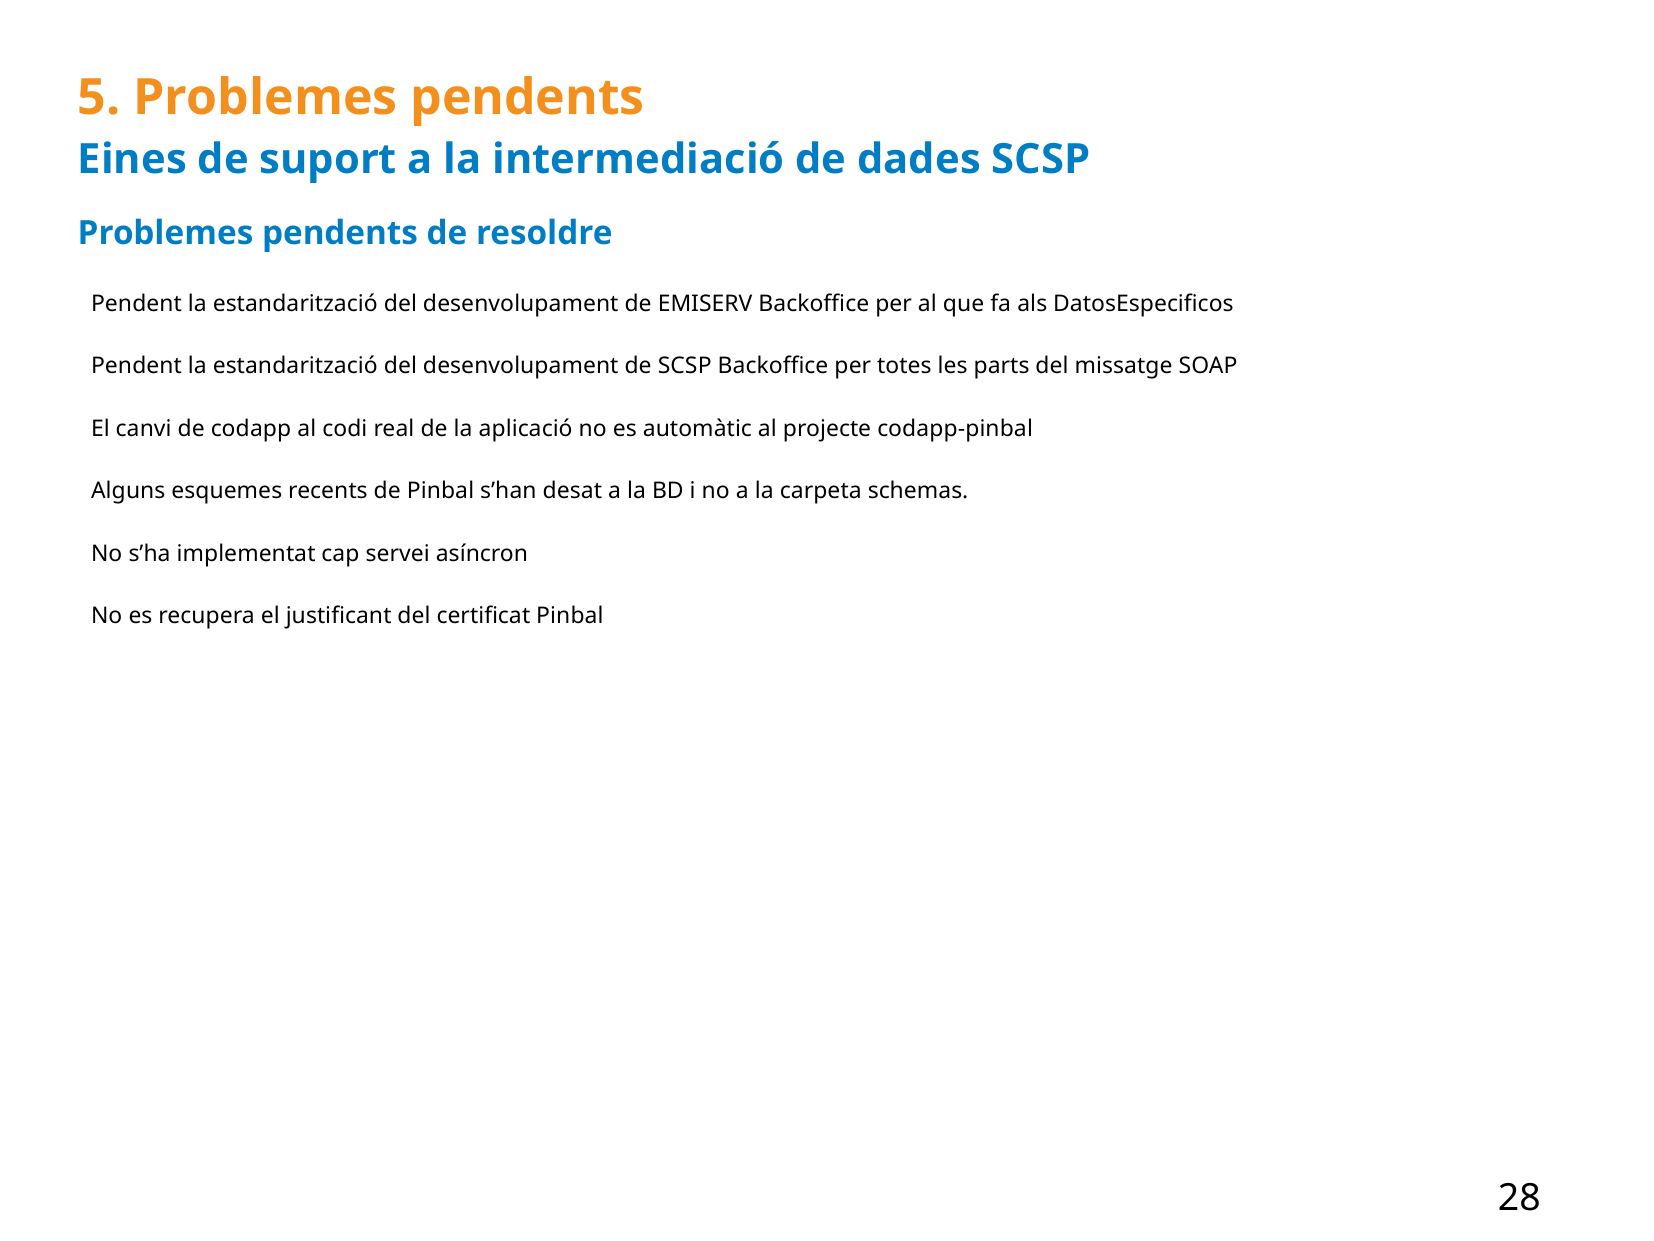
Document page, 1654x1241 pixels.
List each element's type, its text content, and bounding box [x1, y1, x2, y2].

text_box <número> [1483, 1163, 1654, 1229]
text_box Pendent la estandarització del desenvolupament de EMISERV Backoffice per al que fa als DatosEspecificos Pendent la estandarització del desenvolupament de SCSP Backoffice per totes les parts del missatge SOAP El canvi de codapp al codi real de la aplicació no es automàtic al projecte codapp-pinbal Alguns esquemes recents de Pinbal s’han desat a la BD i no a la carpeta schemas. No s’ha implementat cap servei asíncron No es recupera el justificant del certificat Pinbal [76, 248, 1548, 735]
text_box 5. Problemes pendents Eines de suport a la intermediació de dades SCSP Problemes pendents de resoldre [63, 53, 1535, 148]
